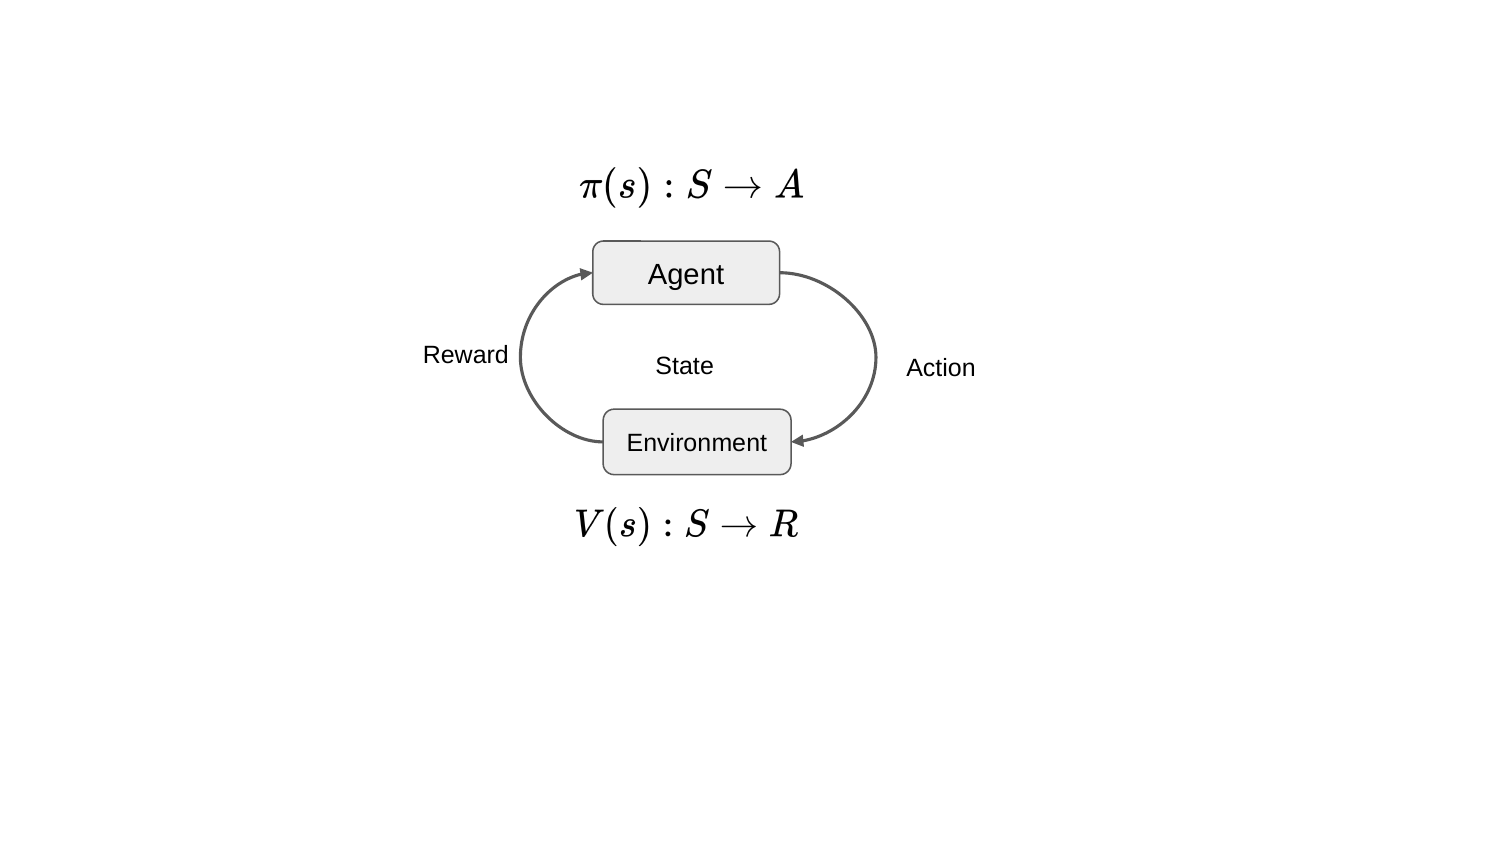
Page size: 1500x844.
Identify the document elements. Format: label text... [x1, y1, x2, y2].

text_box State [640, 334, 743, 380]
text_box Action [891, 336, 1031, 378]
text_box Reward [408, 323, 548, 369]
picture [579, 164, 804, 212]
text_box Agent [592, 241, 780, 305]
text_box Environment [603, 409, 792, 475]
picture [574, 504, 798, 550]
